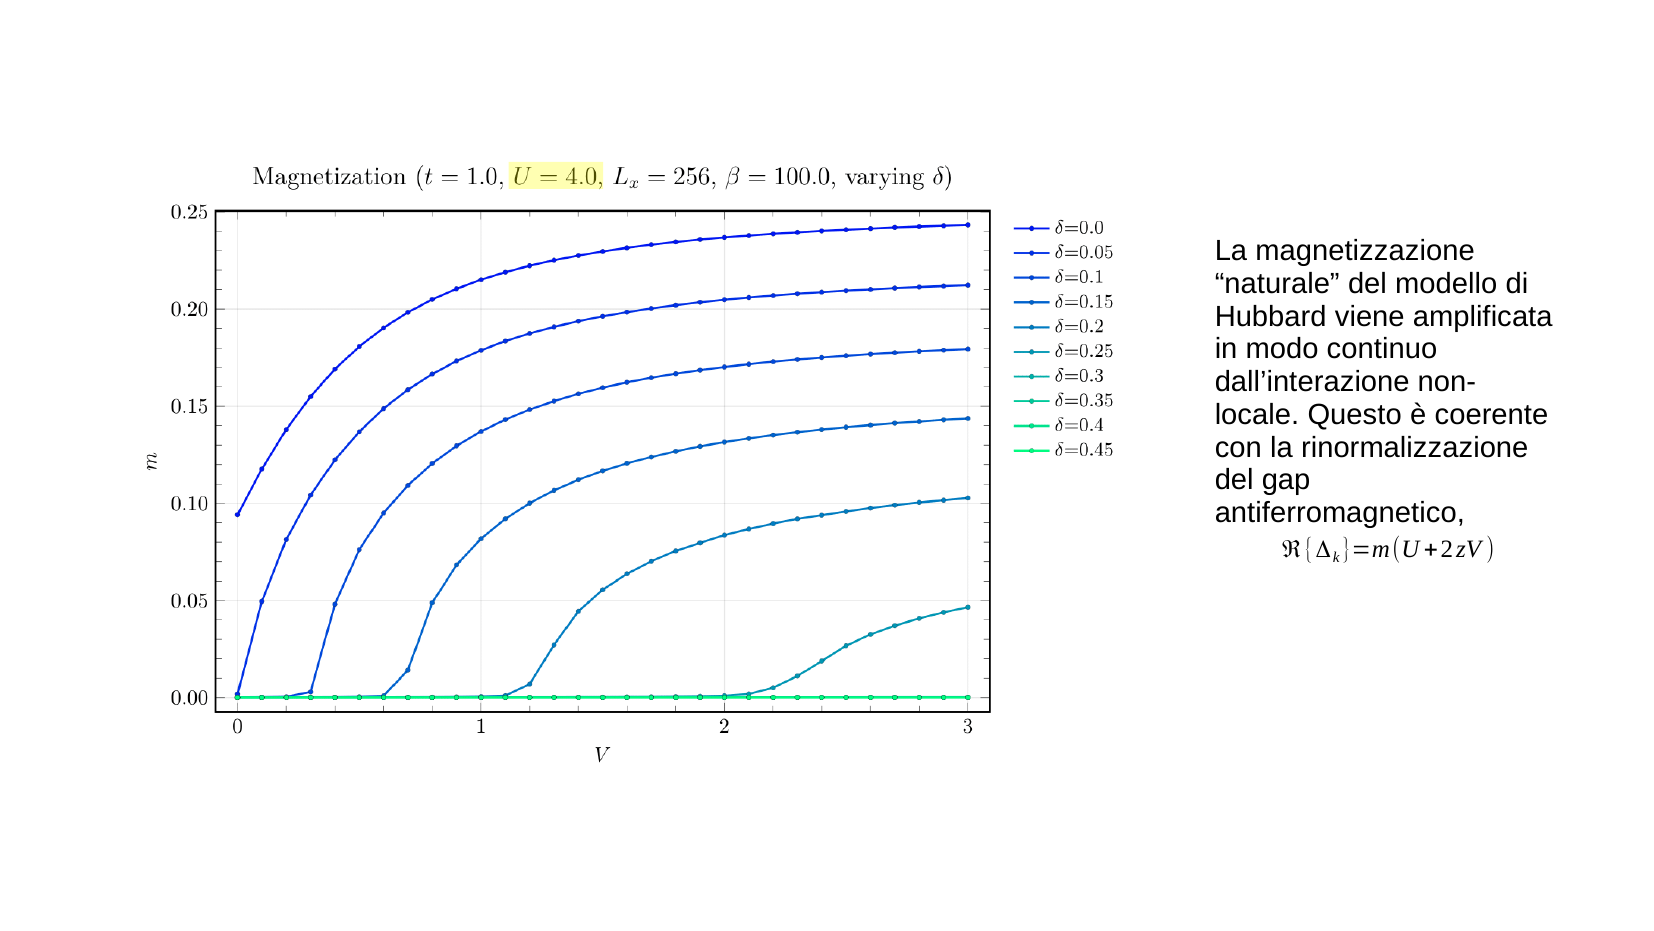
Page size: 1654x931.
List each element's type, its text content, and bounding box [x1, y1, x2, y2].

chart [1275, 534, 1502, 567]
text_box La magnetizzazione “naturale” del modello di Hubbard viene amplificata in modo continuo dall’interazione non-locale. Questo è coerente con la rinormalizzazione del gap antiferromagnetico, [1200, 226, 1576, 535]
text_box [508, 161, 604, 189]
picture [131, 149, 1134, 778]
